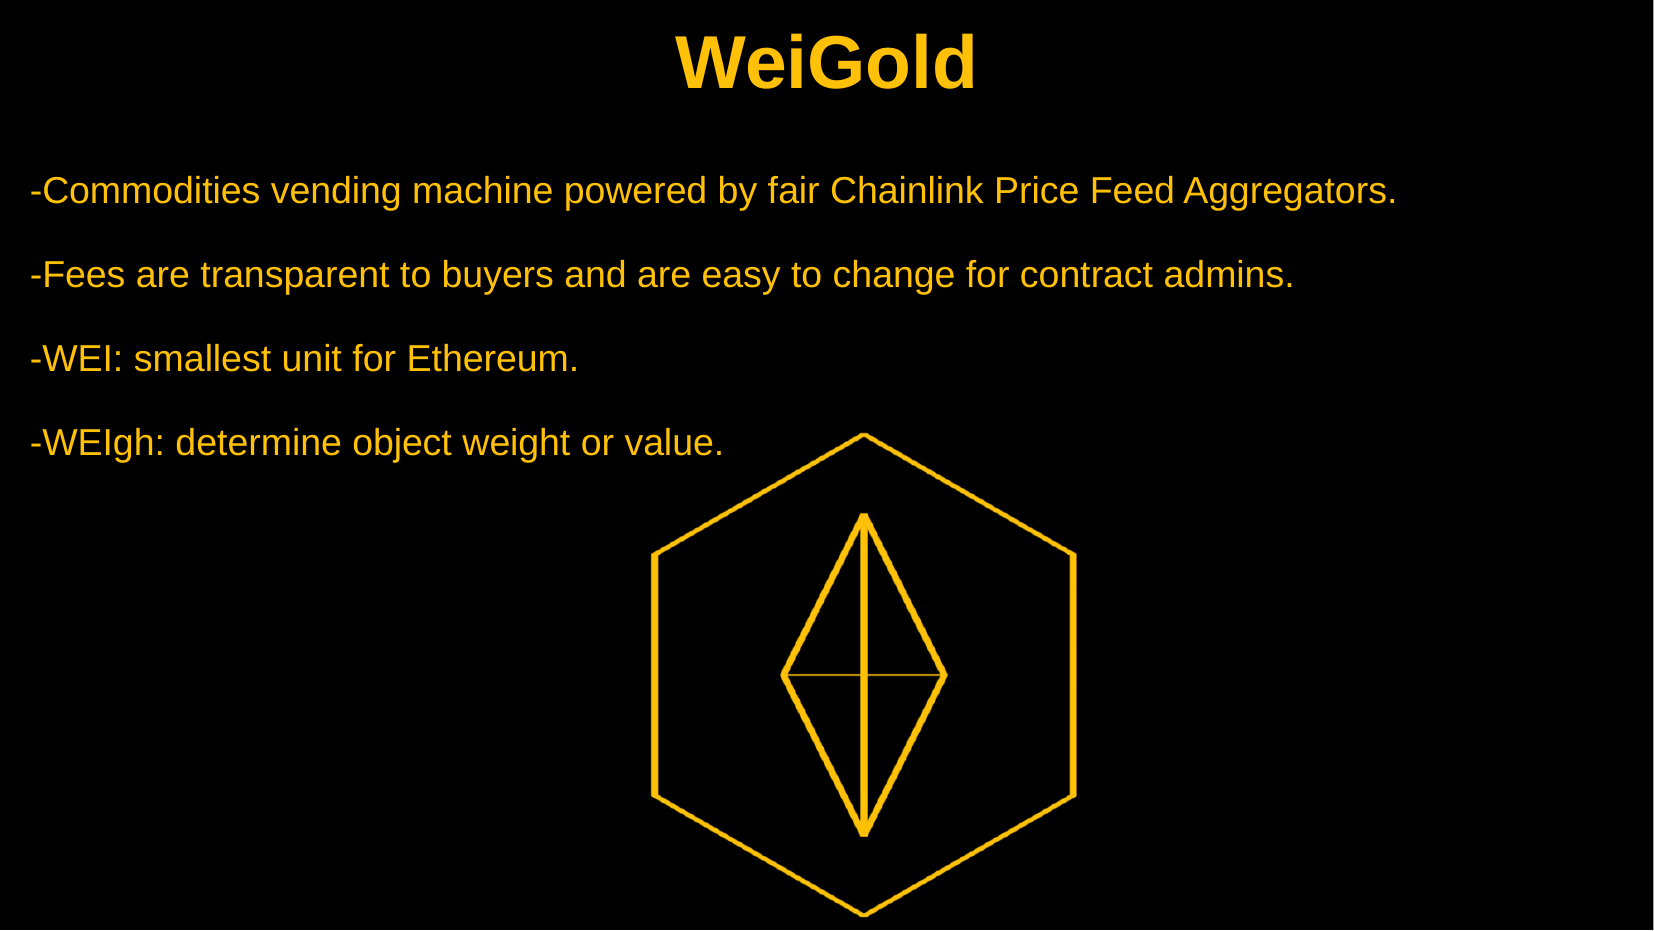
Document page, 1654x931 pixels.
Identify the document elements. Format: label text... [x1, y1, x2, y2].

picture [646, 556, 1081, 923]
title WeiGold [82, 0, 1571, 141]
text_box -Commodities vending machine powered by fair Chainlink Price Feed Aggregators. -Fees are transparent to buyers and are easy to change for contract admins. -WEI: smallest unit for Ethereum. -WEIgh: determine object weight or value. [15, 162, 1621, 556]
